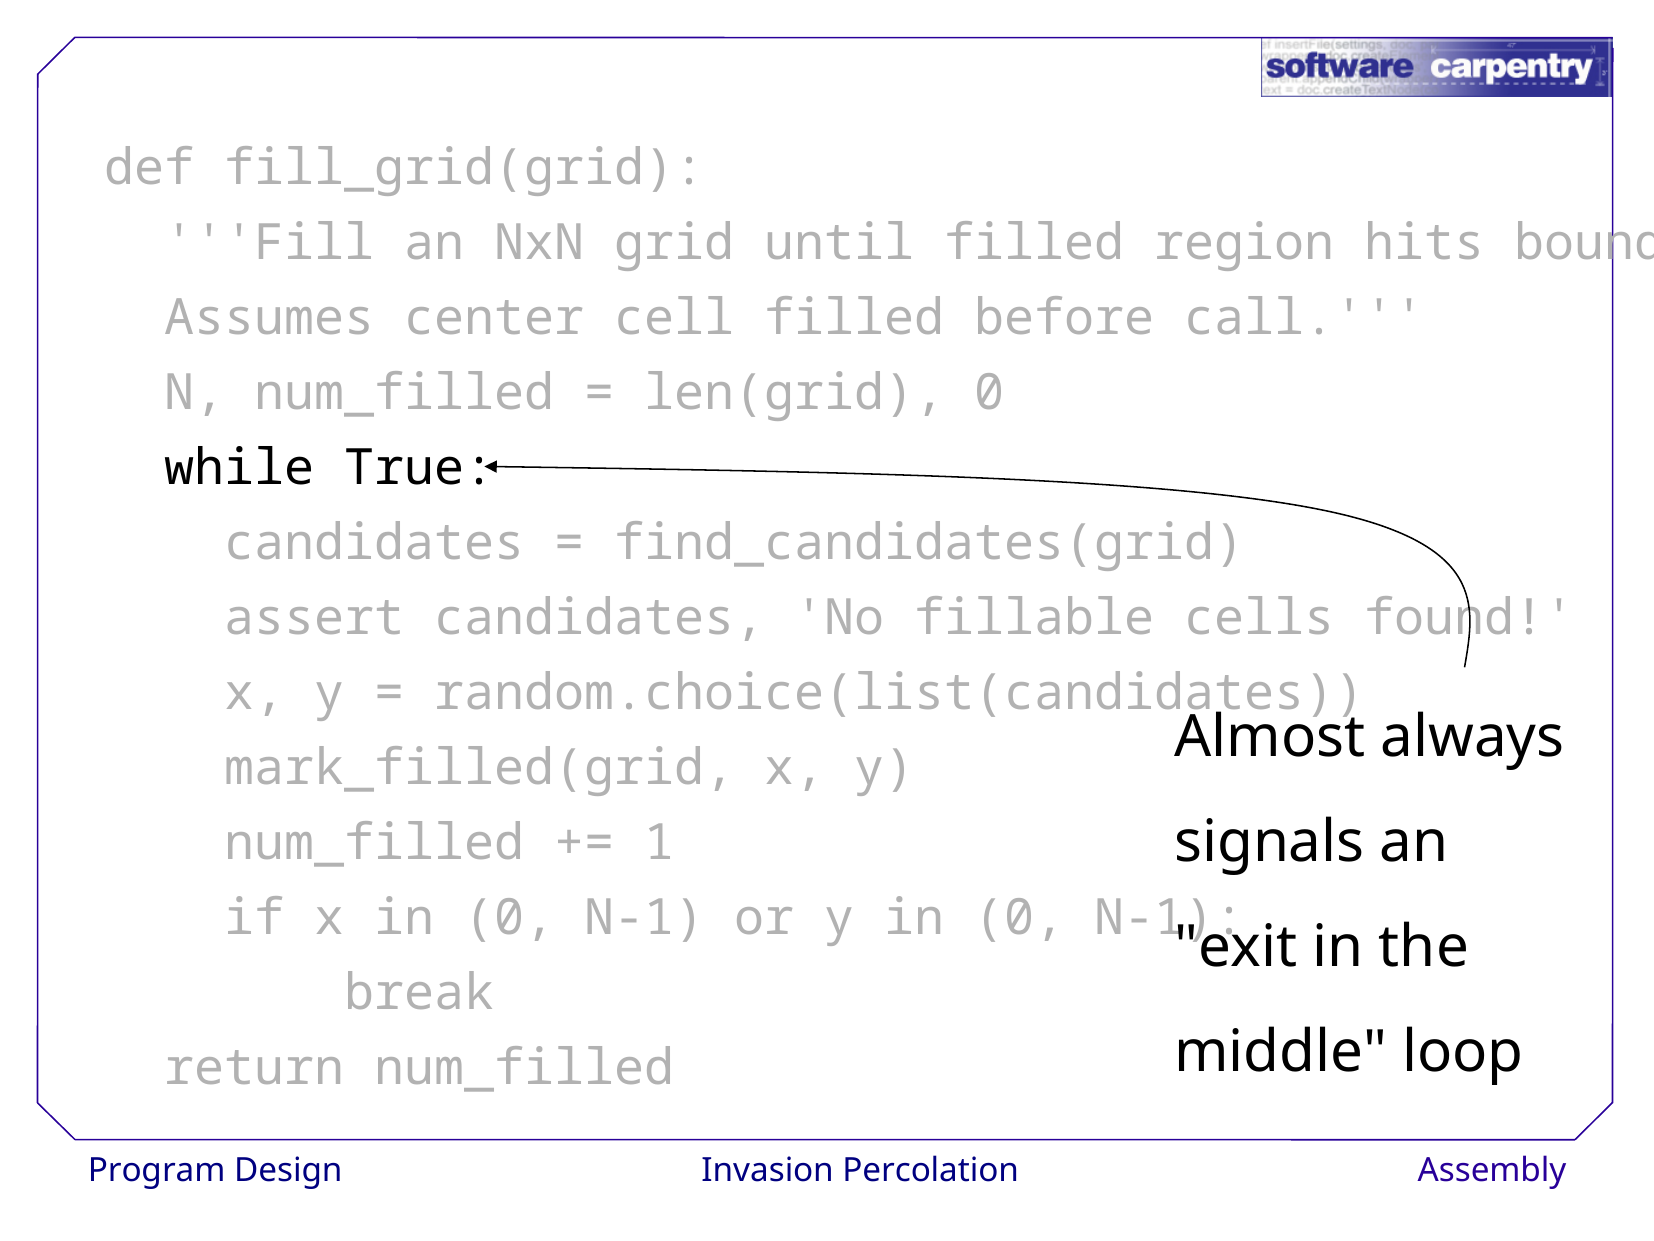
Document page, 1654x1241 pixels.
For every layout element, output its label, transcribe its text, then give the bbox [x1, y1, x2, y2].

text_box Almost always signals an "exit in the middle" loop [1159, 655, 1583, 1091]
text_box def fill_grid(grid): '''Fill an NxN grid until filled region hits boundary. Assumes center cell filled before call.''' N, num_filled = len(grid), 0 while True: candidates = find_candidates(grid) assert candidates, 'No fillable cells found!' x, y = random.choice(list(candidates)) mark_filled(grid, x, y) num_filled += 1 if x in (0, N-1) or y in (0, N-1): break return num_filled [89, 112, 1508, 1055]
picture [1261, 39, 1613, 97]
